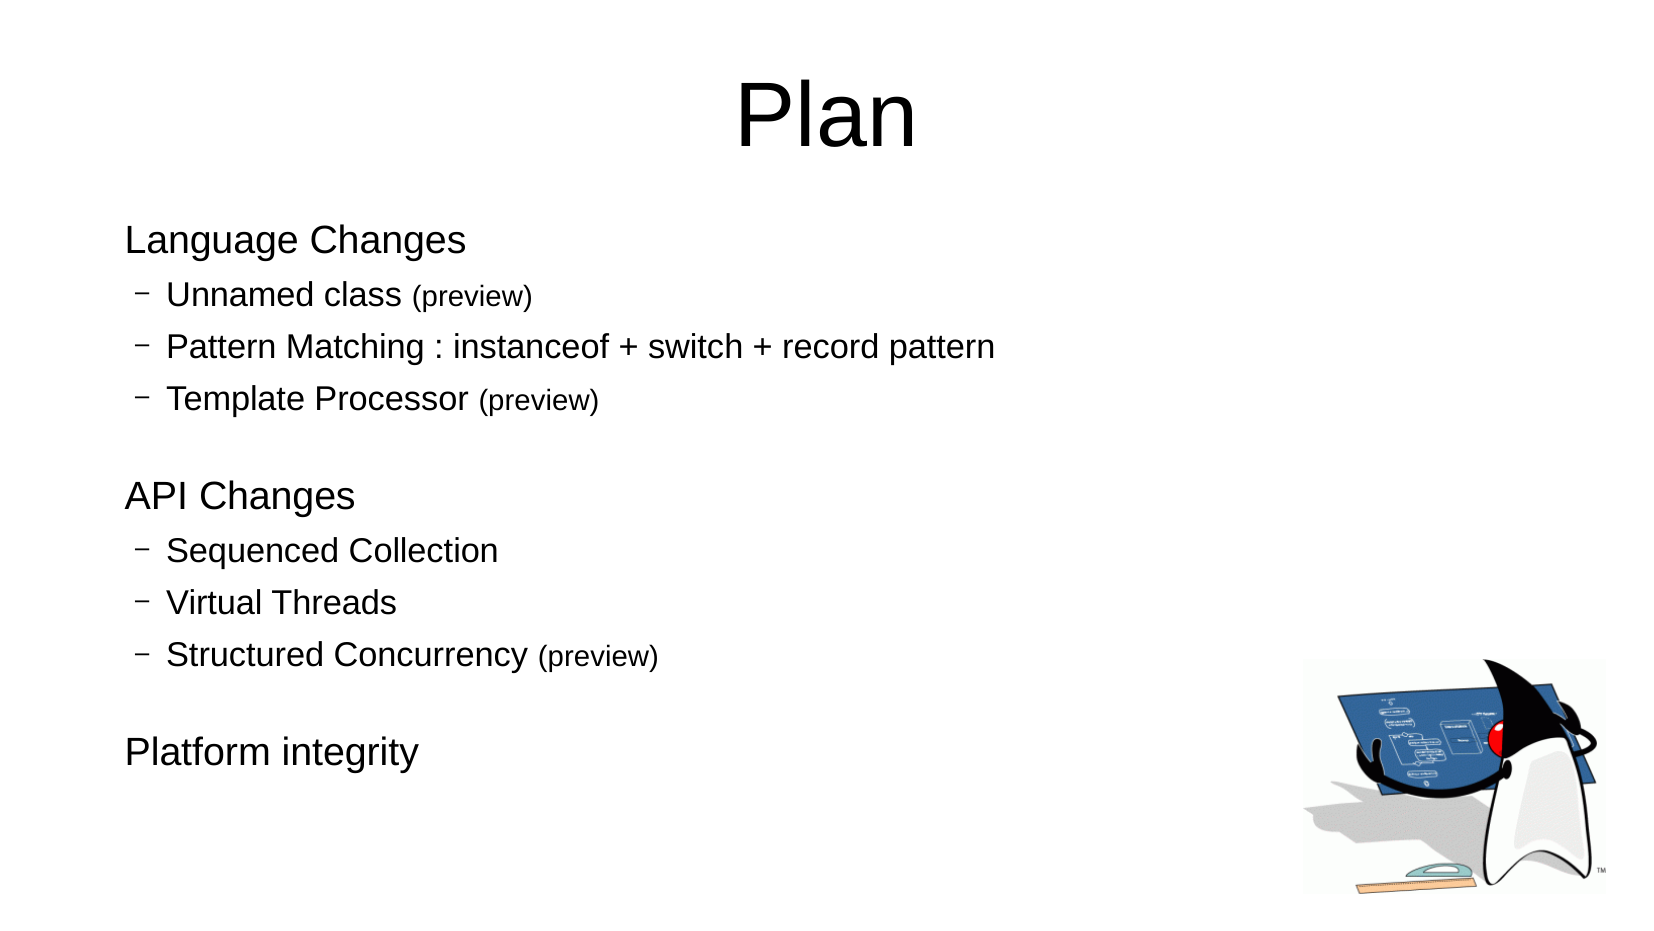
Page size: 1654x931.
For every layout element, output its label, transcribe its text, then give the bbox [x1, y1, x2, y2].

picture [1303, 659, 1606, 894]
title Plan [82, 37, 1571, 193]
list Language Changes Unnamed class (preview) Pattern Matching : instanceof + switch + record pattern Template Processor (preview) API Changes Sequenced Collection Virtual Threads Structured Concurrency (preview) Platform integrity [82, 217, 1571, 826]
